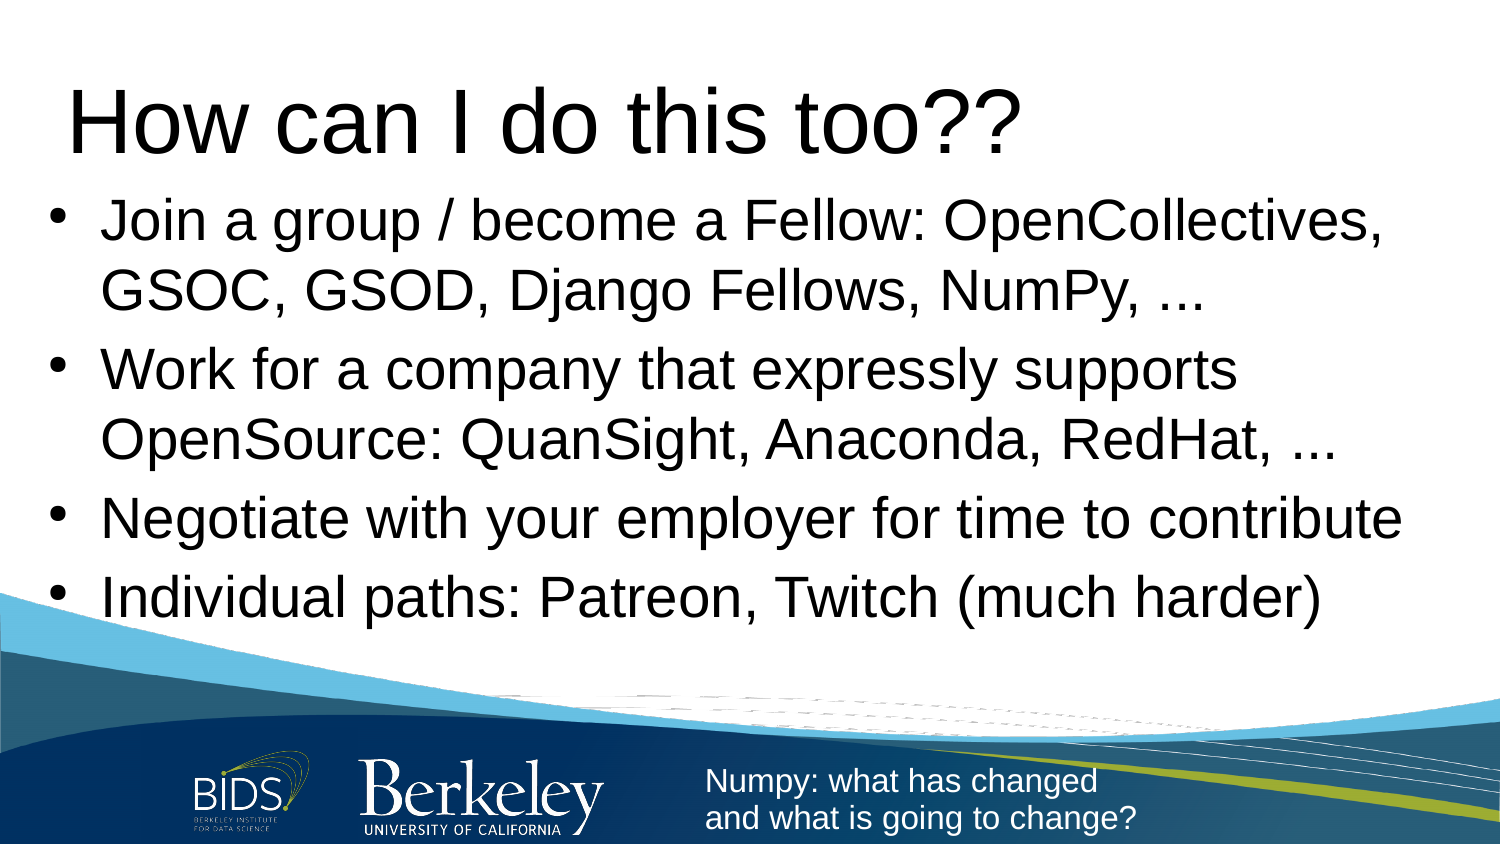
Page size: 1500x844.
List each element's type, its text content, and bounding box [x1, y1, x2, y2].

text_box [1216, 765, 1456, 836]
list Join a group / become a Fellow: OpenCollectives, GSOC, GSOD, Django Fellows, NumPy, ... Work for a company that expressly supports OpenSource: QuanSight, Anaconda, RedHat, ... Negotiate with your employer for time to contribute Individual paths: Patreon, Twitch (much harder) [15, 166, 1486, 631]
picture [176, 733, 324, 844]
picture [0, 593, 1500, 844]
text_box Numpy: what has changed and what is going to change? [690, 754, 1216, 844]
title How can I do this too?? [51, 67, 1449, 166]
